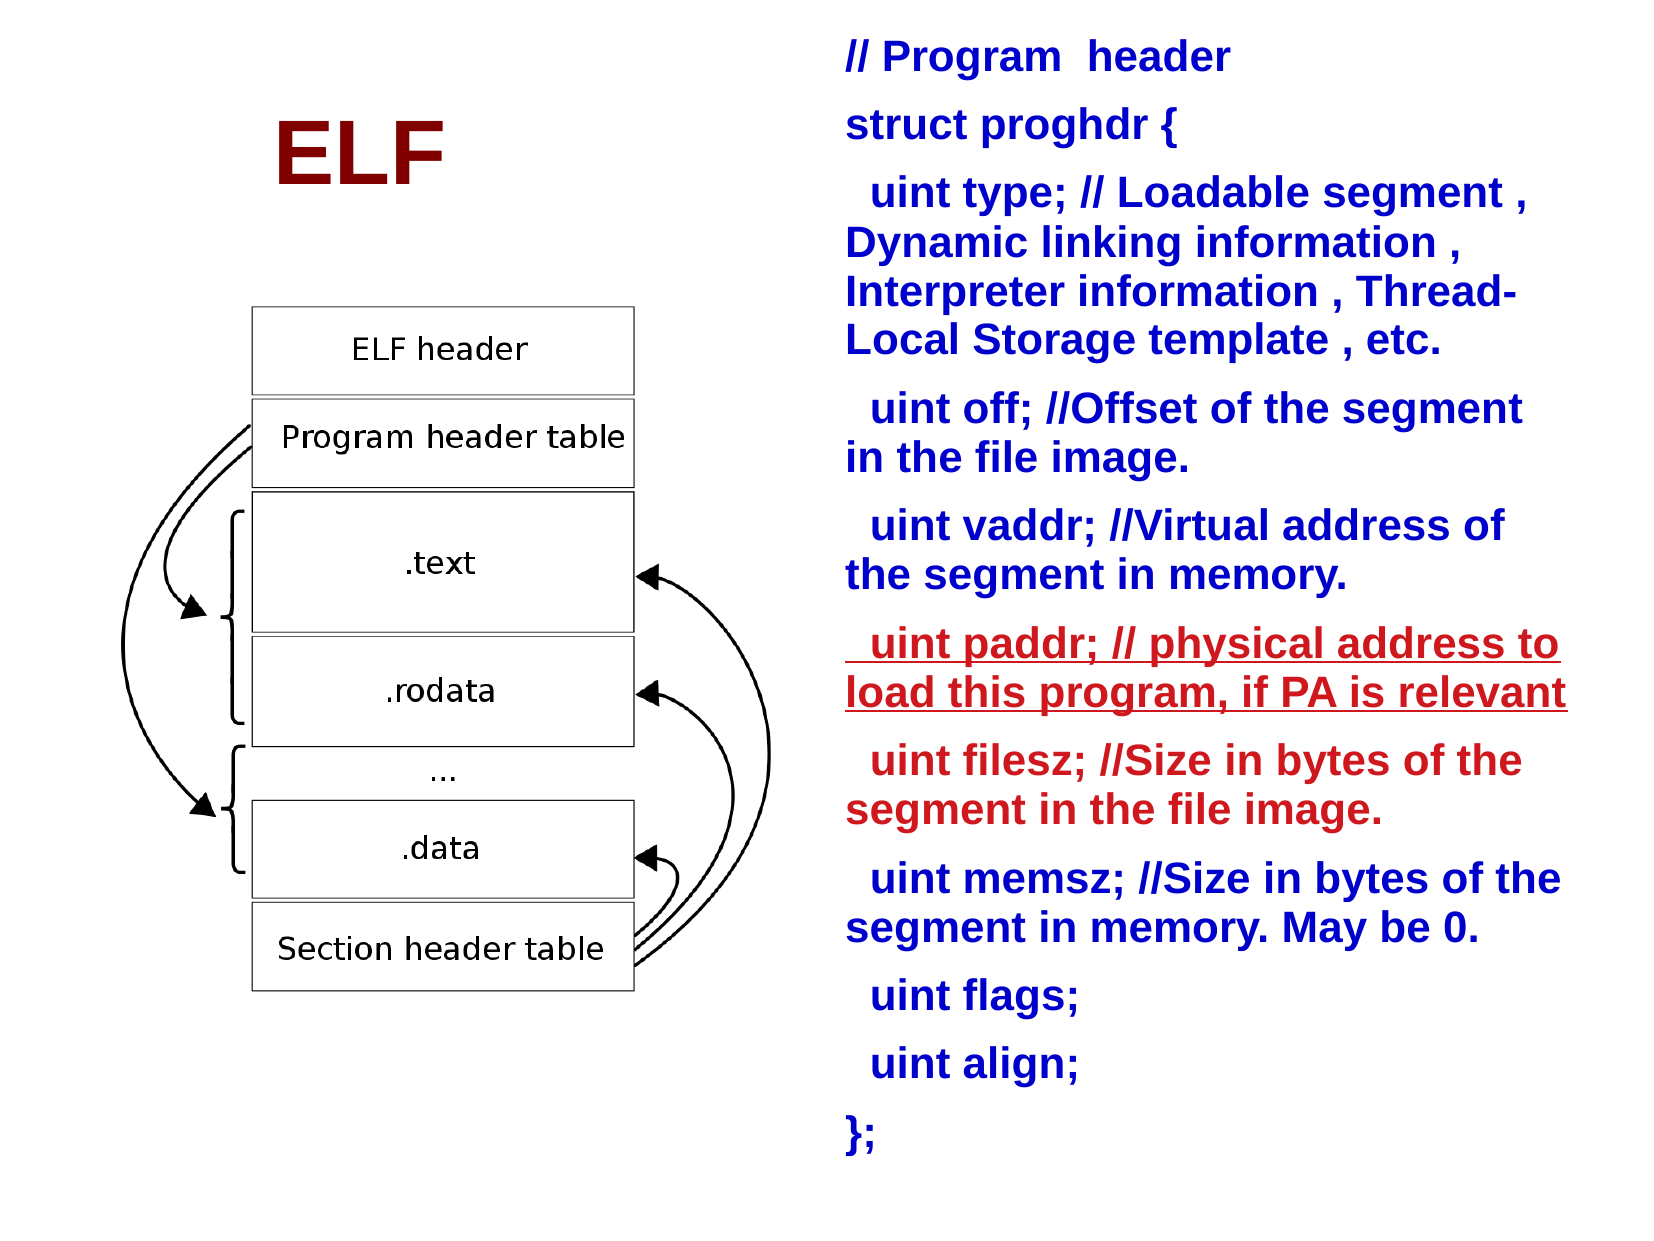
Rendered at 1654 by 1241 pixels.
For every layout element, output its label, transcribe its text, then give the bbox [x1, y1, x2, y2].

picture [121, 290, 771, 1010]
list // Program header struct proghdr { uint type; // Loadable segment , Dynamic linking information , Interpreter information , Thread-Local Storage template , etc. uint off; //Offset of the segment in the file image. uint vaddr; //Virtual address of the segment in memory. uint paddr; // physical address to load this program, if PA is relevant uint filesz; //Size in bytes of the segment in the file image. uint memsz; //Size in bytes of the segment in memory. May be 0. uint flags; uint align; }; [845, 31, 1572, 1213]
title ELF [82, 49, 638, 257]
